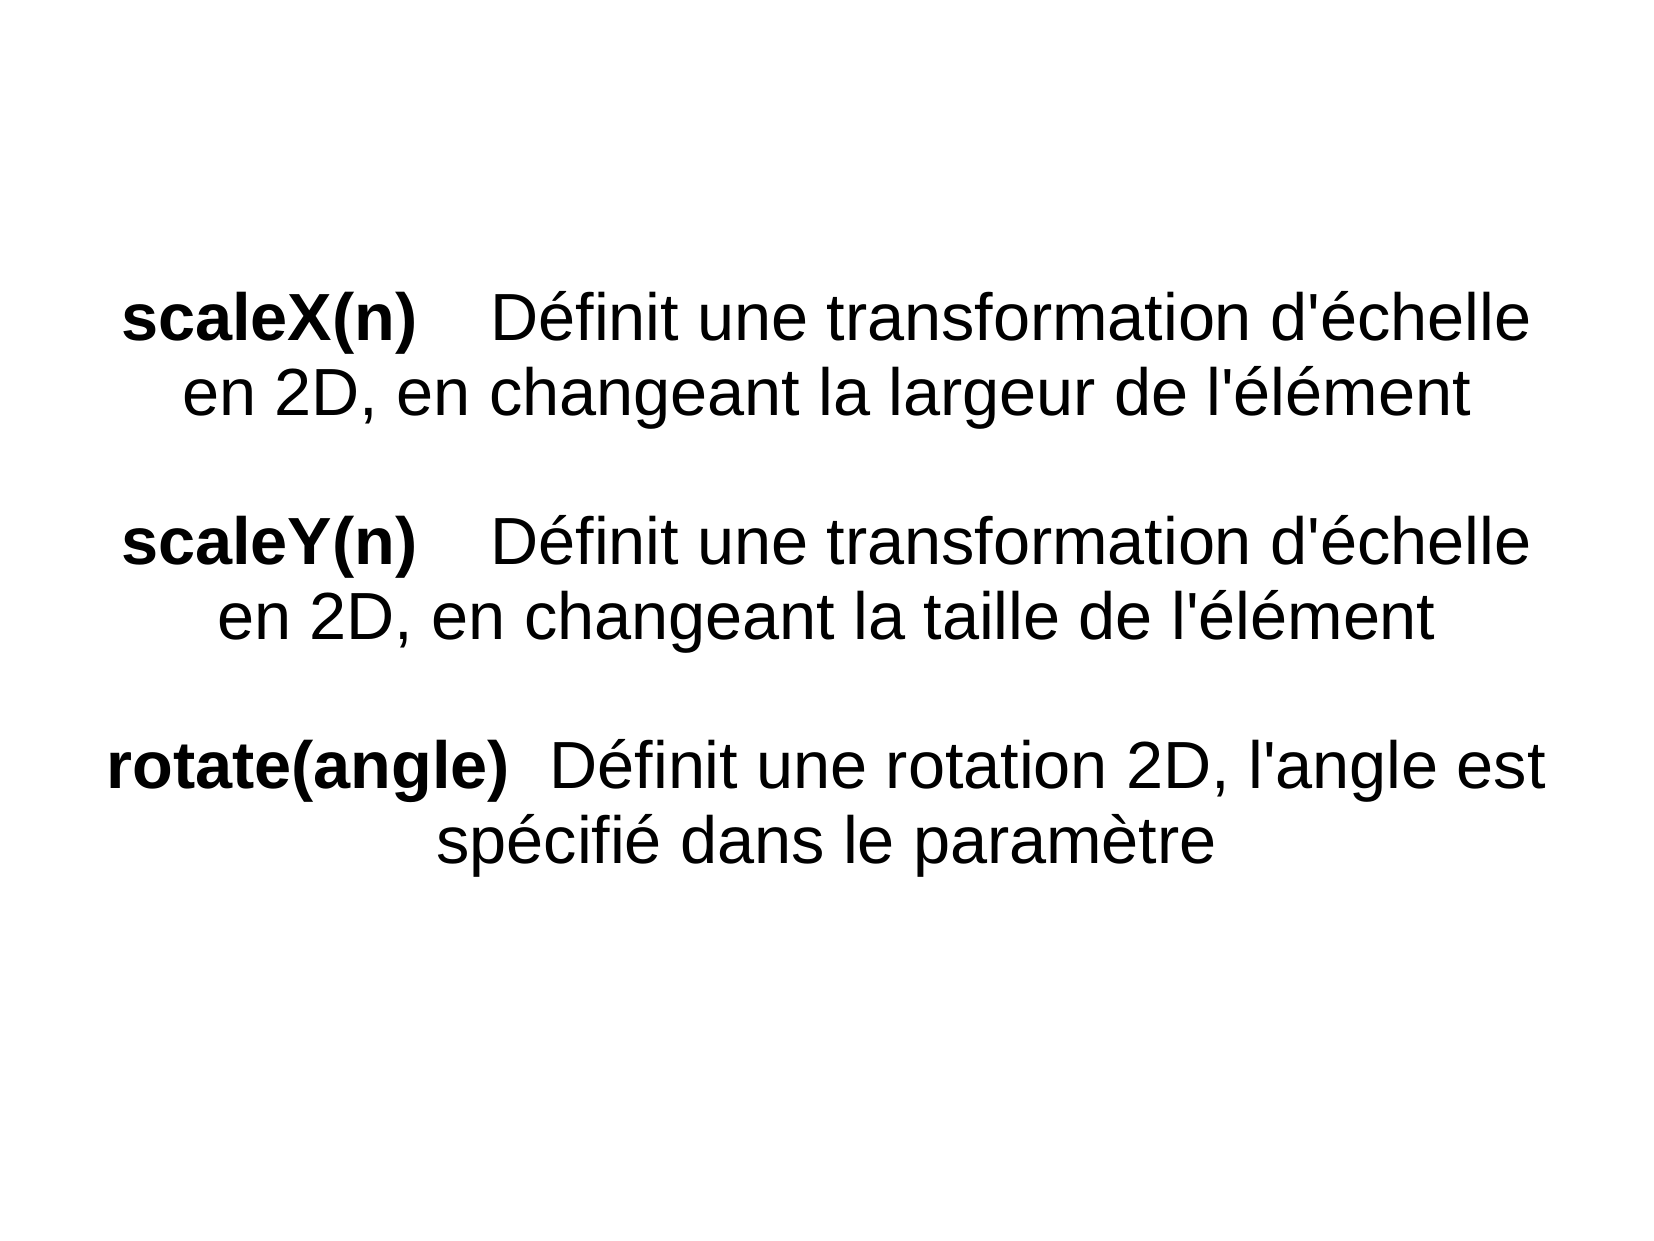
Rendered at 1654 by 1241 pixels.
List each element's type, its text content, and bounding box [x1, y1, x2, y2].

subtitle scaleX(n) Définit une transformation d'échelle en 2D, en changeant la largeur de l'élément scaleY(n) Définit une transformation d'échelle en 2D, en changeant la taille de l'élément rotate(angle) Définit une rotation 2D, l'angle est spécifié dans le paramètre [82, 49, 1571, 1109]
